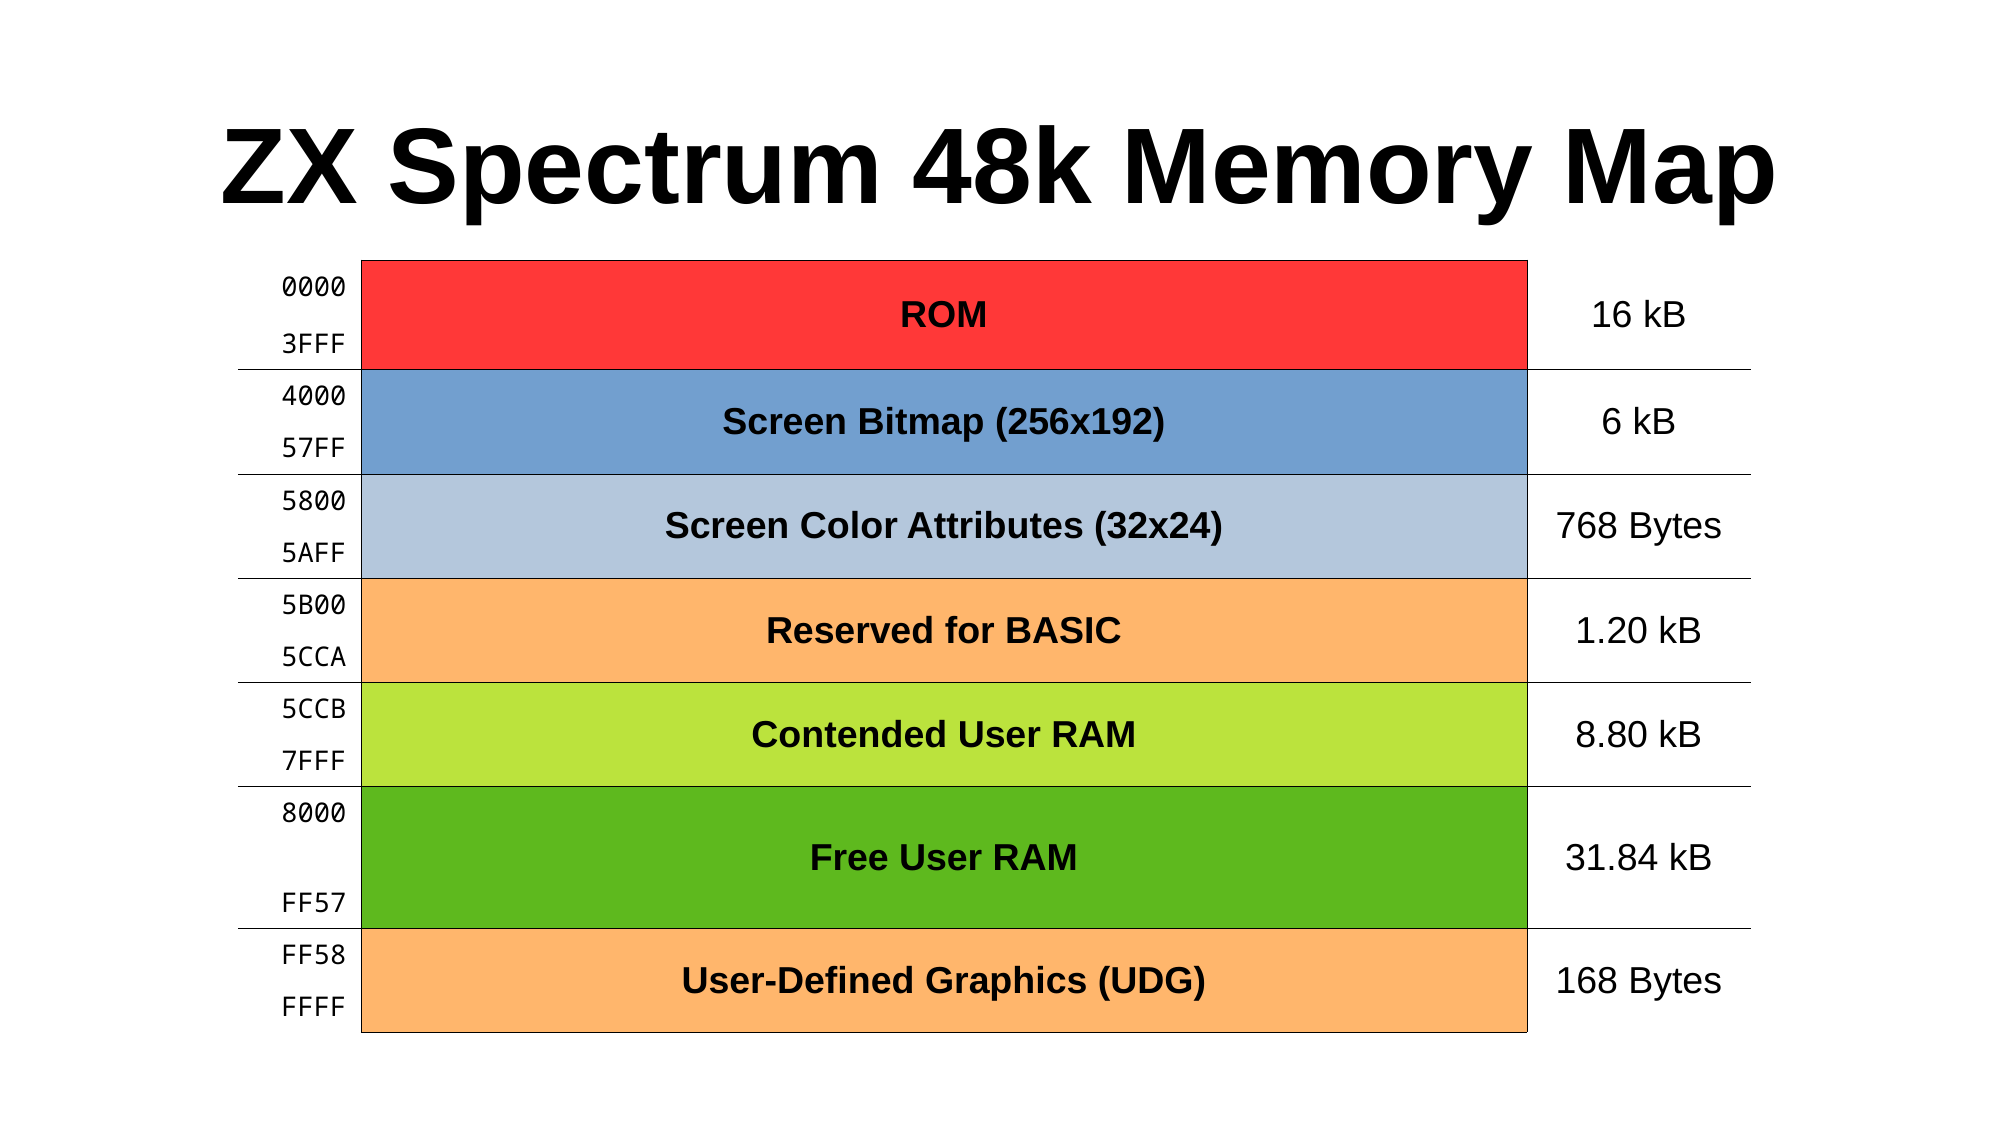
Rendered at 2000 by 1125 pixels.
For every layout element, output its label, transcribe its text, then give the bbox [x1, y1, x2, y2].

table_cell 4000 [238, 370, 361, 421]
table_header 0000 [238, 260, 361, 312]
table_cell 5AFF [238, 526, 361, 578]
table_cell 5800 [238, 475, 361, 526]
table_cell 8.80 kB [1528, 683, 1751, 786]
table_header ROM [362, 261, 1527, 369]
table_cell 168 Bytes [1528, 929, 1751, 1032]
table_cell 31.84 kB [1528, 787, 1751, 928]
table_cell 1.20 kB [1528, 579, 1751, 682]
table_cell User-Defined Graphics (UDG) [362, 929, 1527, 1032]
table_cell 768 Bytes [1528, 475, 1751, 578]
table_cell 6 kB [1528, 370, 1751, 474]
table_cell 7FFF [238, 734, 361, 786]
table_header 16 kB [1528, 260, 1751, 369]
table_cell Screen Color Attributes (32x24) [362, 475, 1527, 578]
table_cell FF57 [238, 839, 361, 928]
table_cell 5CCA [238, 630, 361, 682]
table_cell FF58 [238, 929, 361, 980]
table_cell 5CCB [238, 683, 361, 734]
table_cell 57FF [238, 421, 361, 474]
table_cell Screen Bitmap (256x192) [362, 370, 1527, 474]
table_cell 5B00 [238, 579, 361, 630]
table_cell Free User RAM [362, 787, 1527, 928]
table_cell Contended User RAM [362, 683, 1527, 786]
title ZX Spectrum 48k Memory Map [137, 59, 1863, 278]
table_cell Reserved for BASIC [362, 579, 1527, 682]
table_cell 3FFF [238, 312, 361, 369]
table_cell 8000 [238, 787, 361, 839]
table_cell FFFF [238, 980, 361, 1032]
